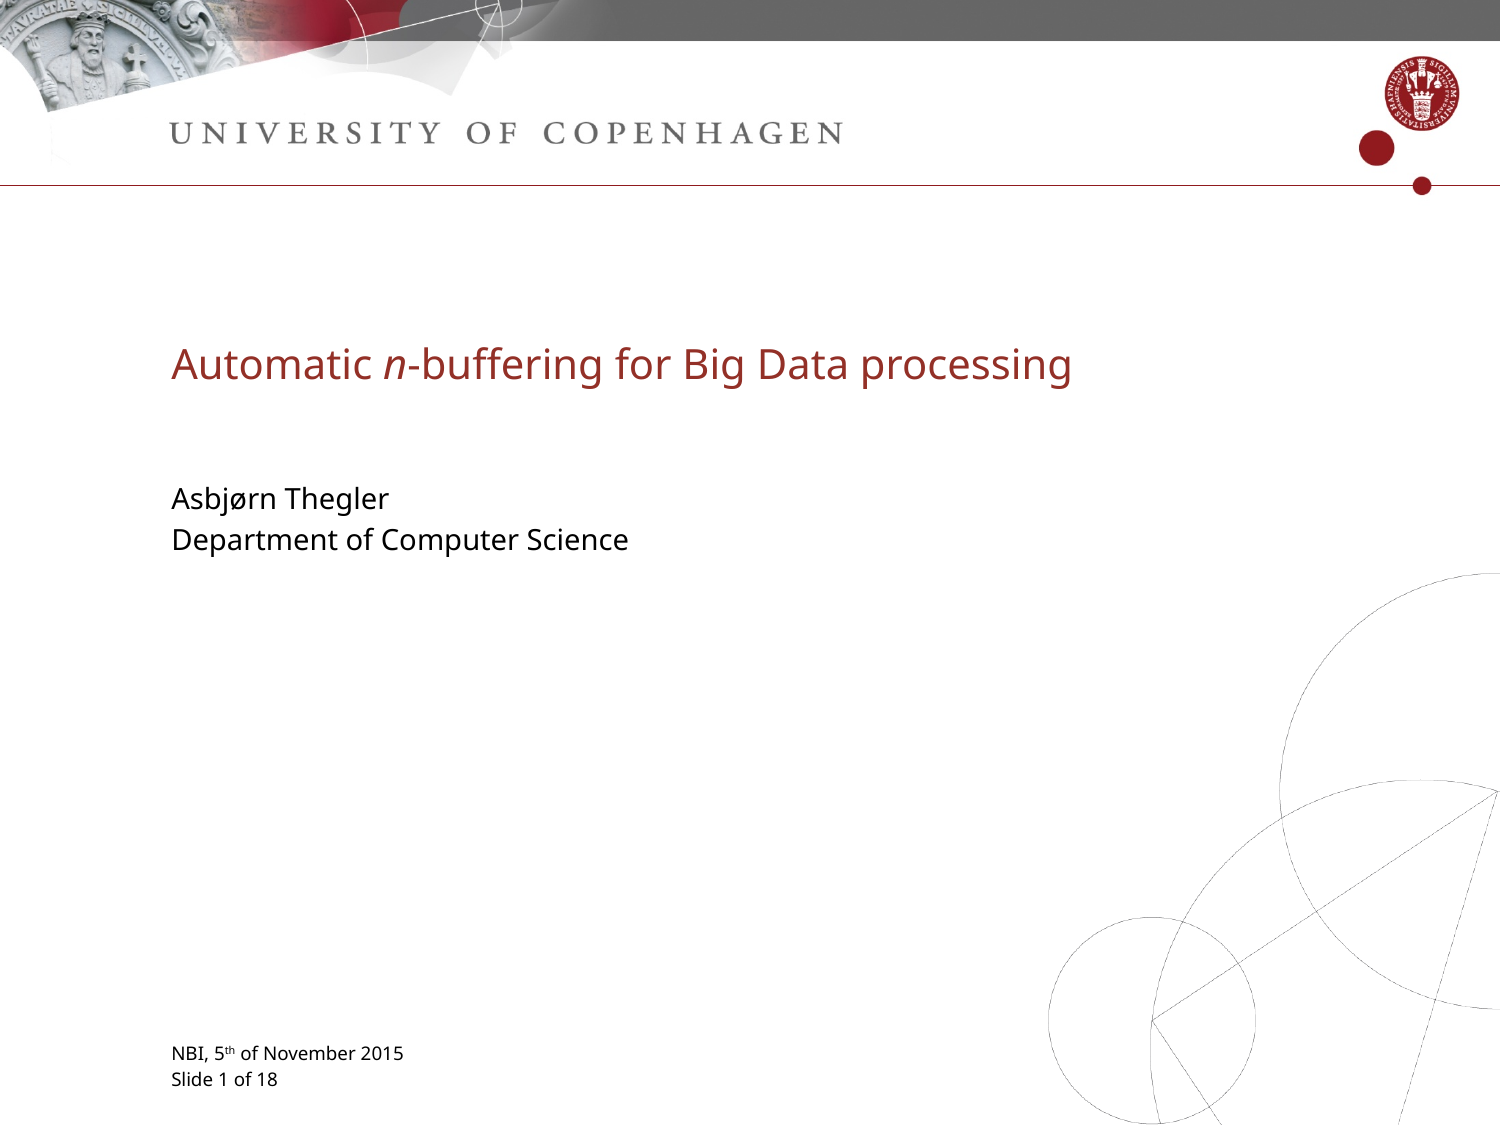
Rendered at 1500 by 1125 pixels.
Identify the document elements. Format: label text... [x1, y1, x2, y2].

slide_number Slide <number> of 18 [171, 1067, 522, 1092]
slide_number NBI, 5th of November 2015 [171, 1041, 972, 1066]
subtitle Asbjørn Thegler Department of Computer Science [171, 480, 1236, 941]
title Automatic n-buffering for Big Data processing [171, 337, 1237, 451]
picture [972, 550, 1500, 1125]
picture [0, 0, 1500, 209]
